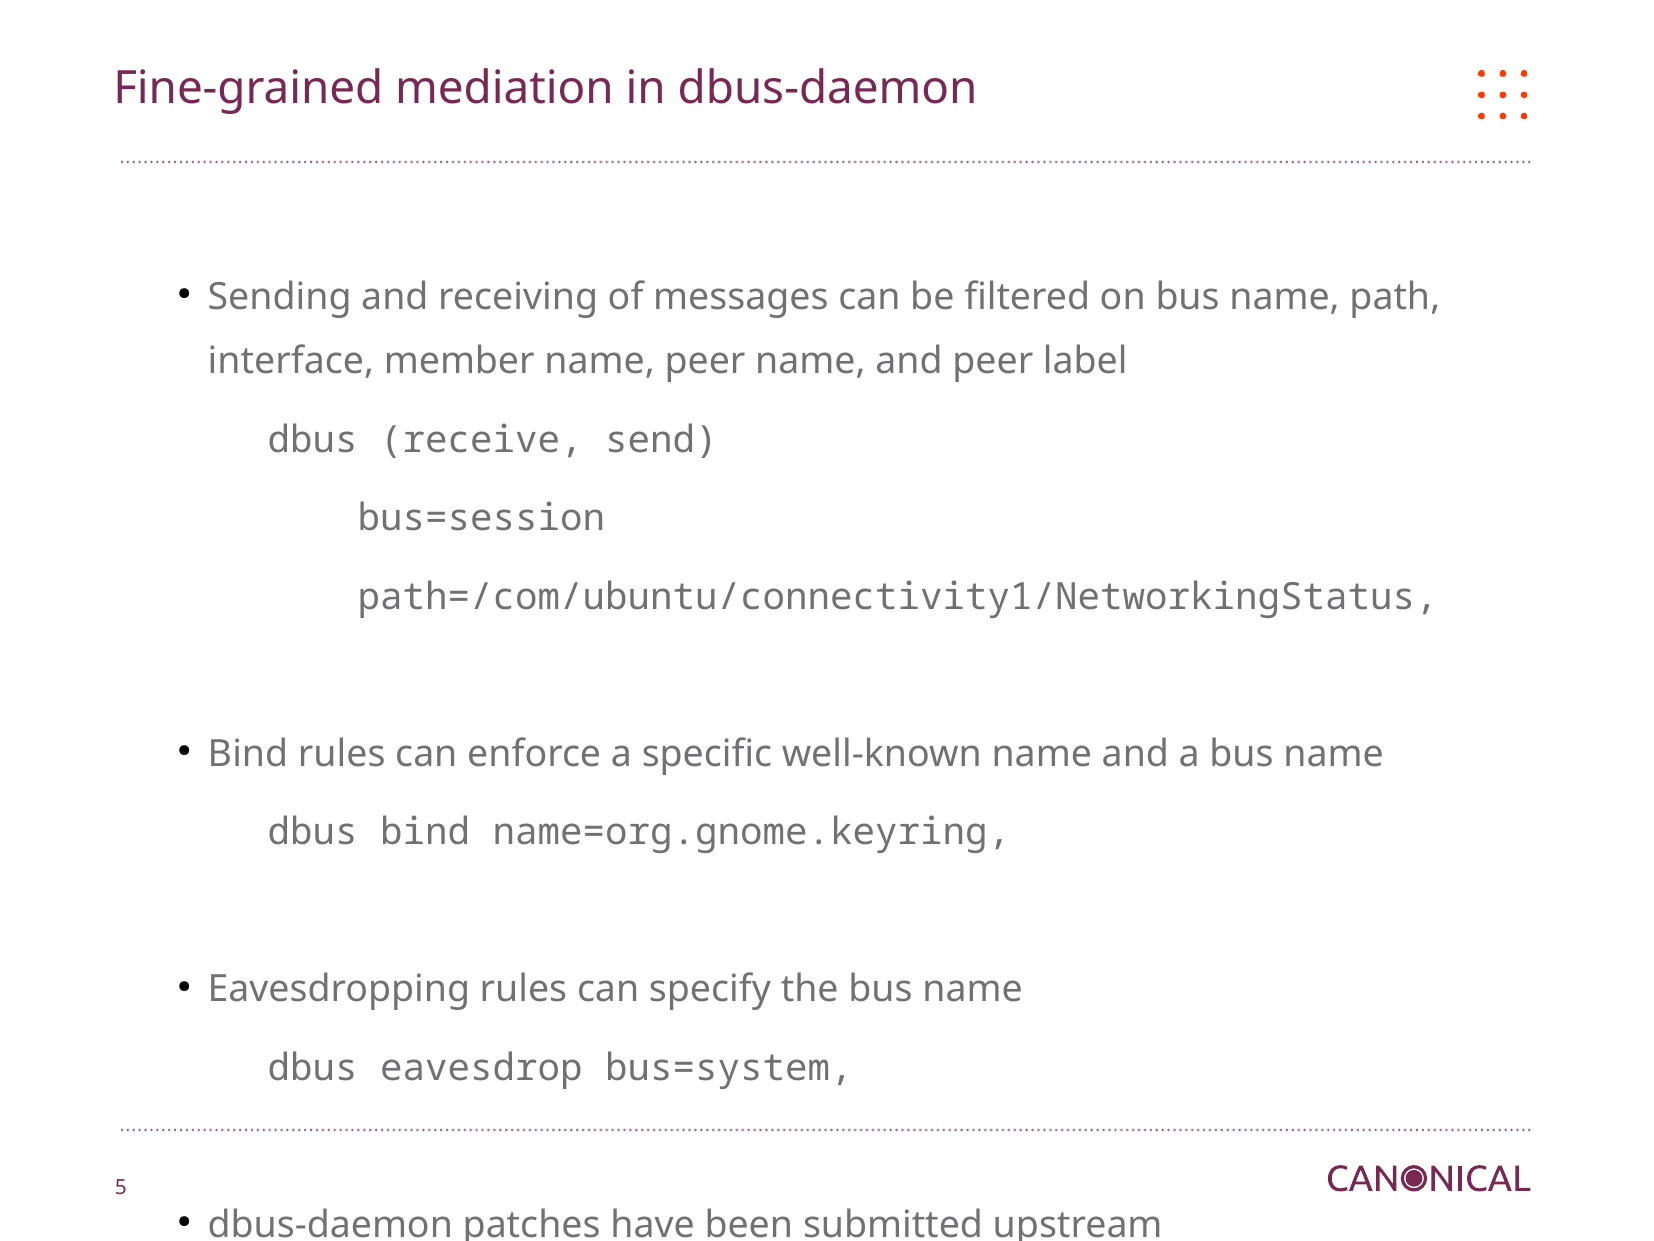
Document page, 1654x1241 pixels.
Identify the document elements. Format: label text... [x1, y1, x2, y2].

picture [1478, 70, 1527, 119]
list Sending and receiving of messages can be filtered on bus name, path, interface, member name, peer name, and peer label dbus (receive, send) bus=session path=/com/ubuntu/connectivity1/NetworkingStatus, Bind rules can enforce a specific well-known name and a bus name dbus bind name=org.gnome.keyring, Eavesdropping rules can specify the bus name dbus eavesdrop bus=system, dbus-daemon patches have been submitted upstream https://bugs.freedesktop.org/show_bug.cgi?id=75113 [147, 256, 1506, 1118]
picture [111, 1127, 1533, 1134]
picture [111, 159, 1533, 166]
title Fine-grained mediation in dbus-daemon [113, 59, 1382, 112]
